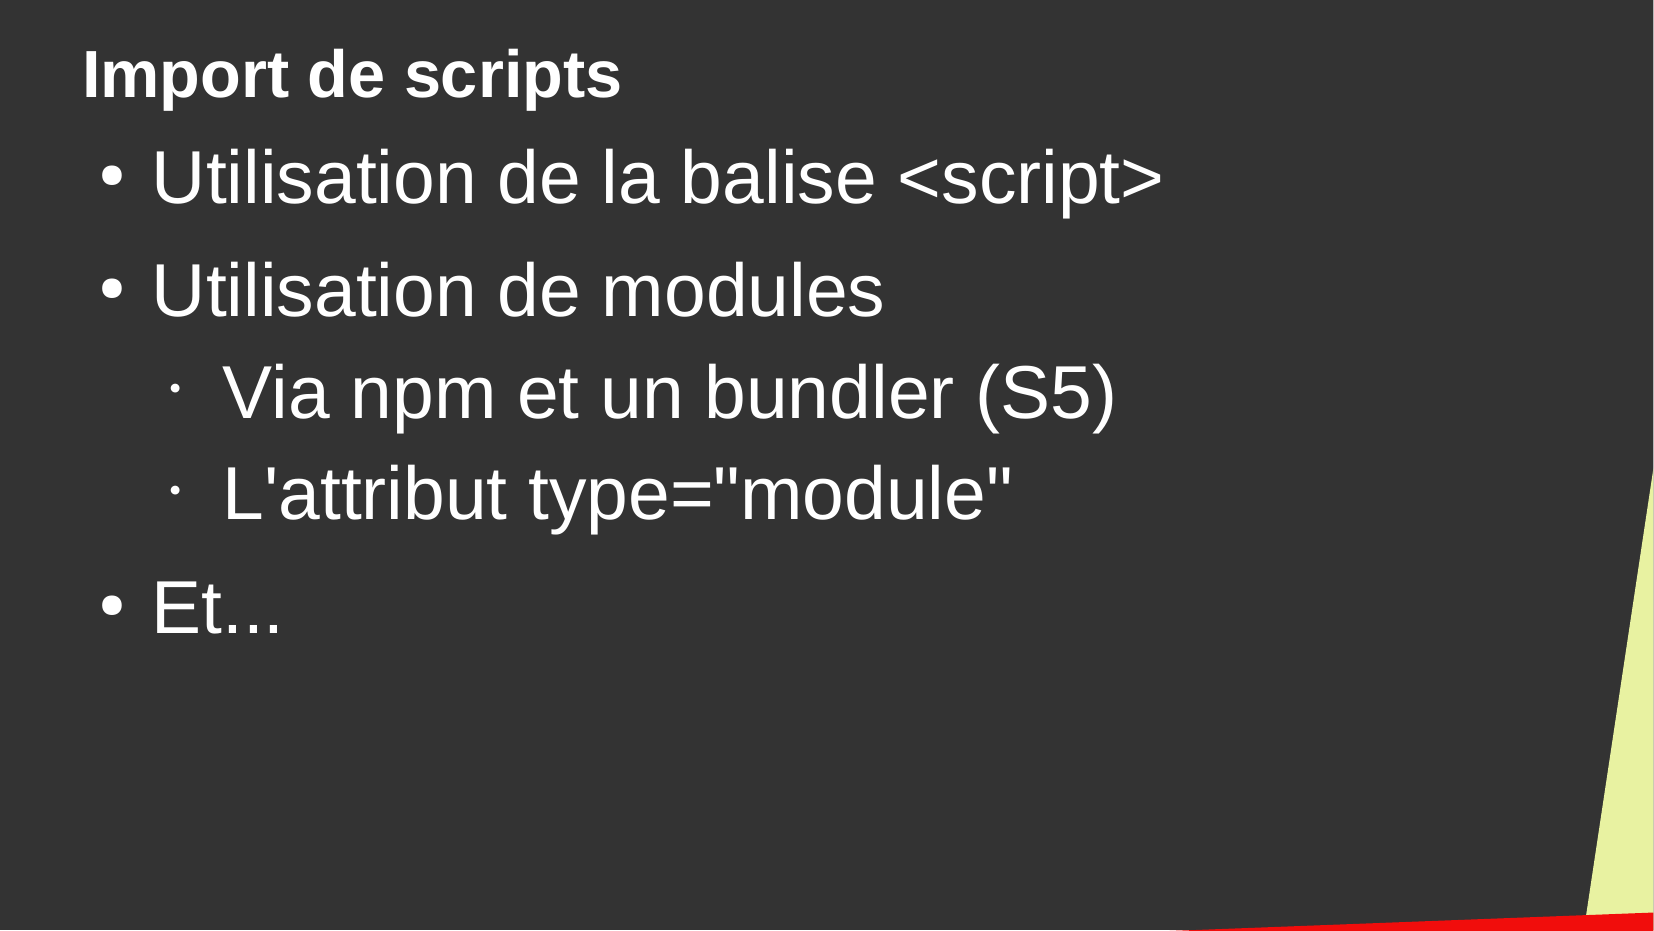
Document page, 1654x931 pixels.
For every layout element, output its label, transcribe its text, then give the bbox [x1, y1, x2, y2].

list Utilisation de la balise <script> Utilisation de modules Via npm et un bundler (S5) L'attribut type="module" Et... [80, 135, 1560, 745]
text_box [1169, 464, 1654, 931]
title Import de scripts [82, 37, 1406, 115]
